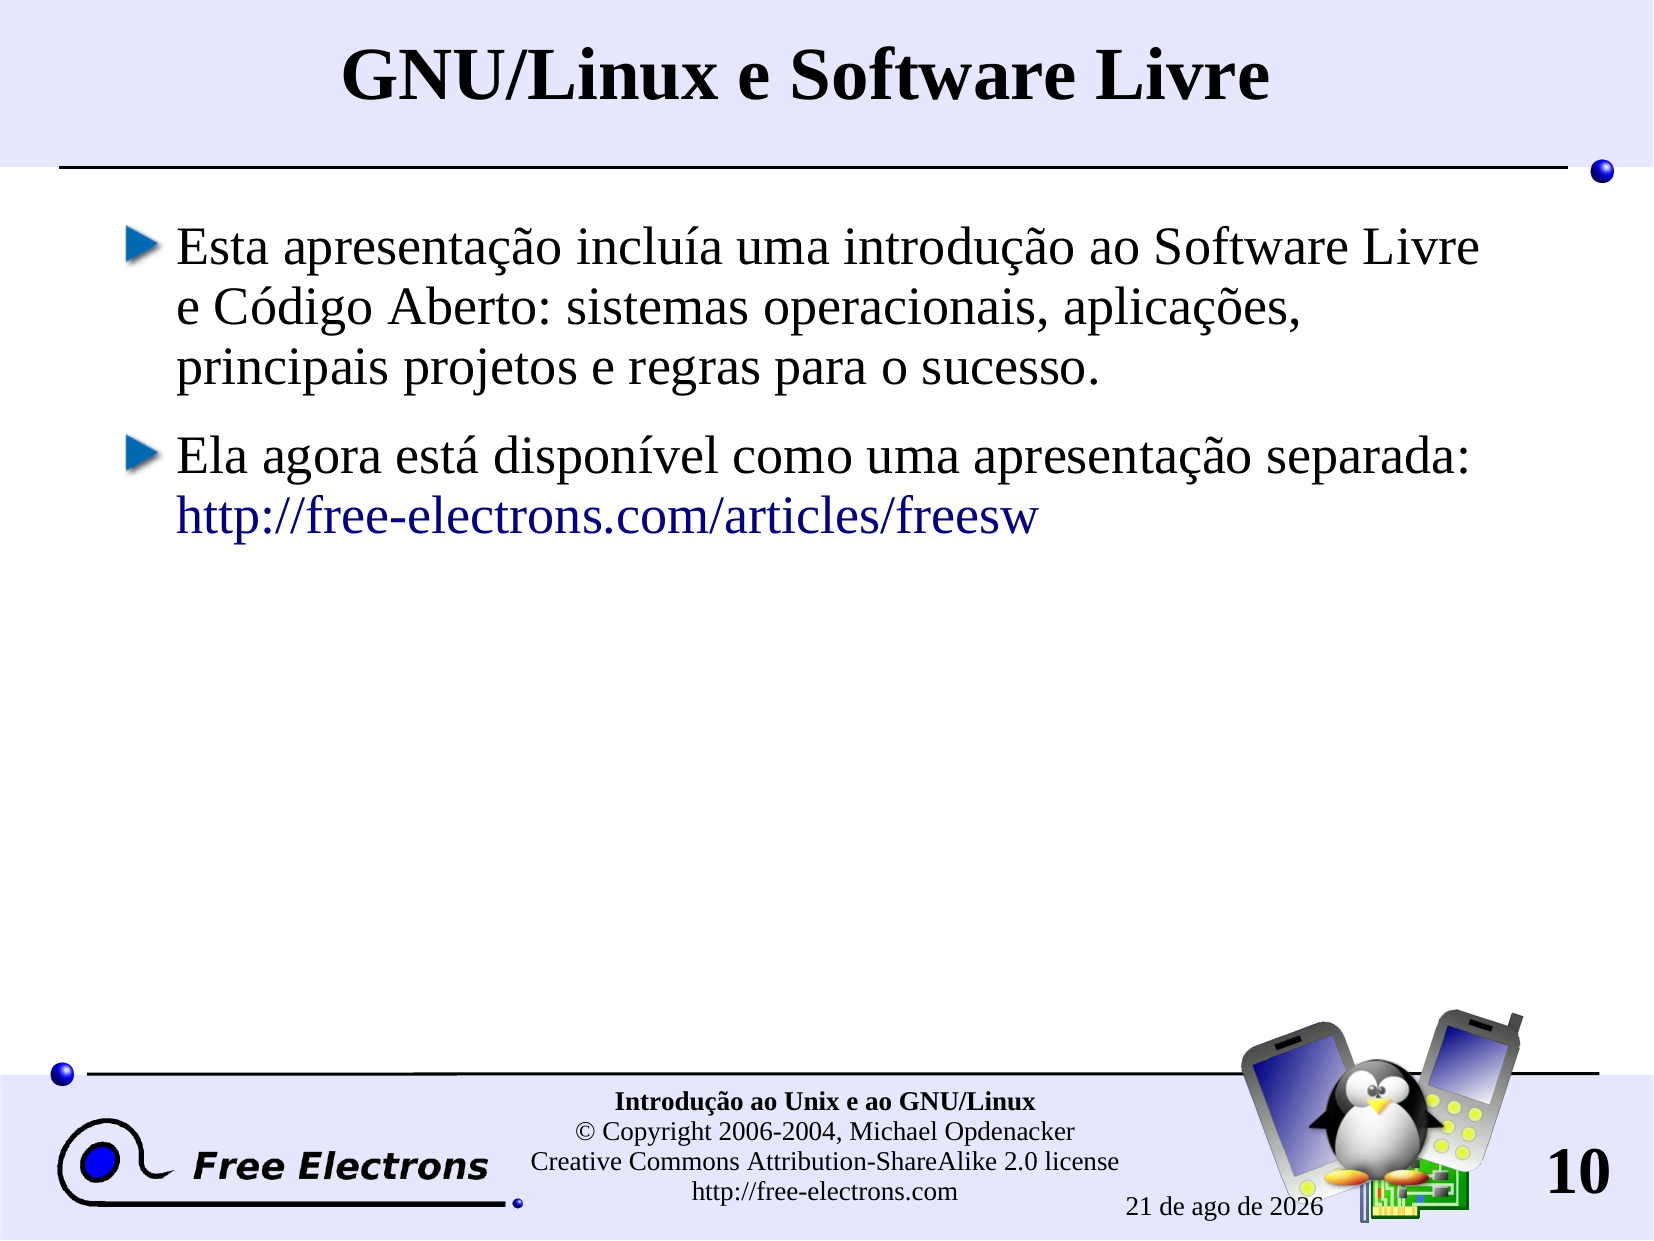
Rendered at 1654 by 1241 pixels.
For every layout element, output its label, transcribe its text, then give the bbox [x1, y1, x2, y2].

picture [50, 1107, 527, 1216]
title GNU/Linux e Software Livre [60, 25, 1551, 124]
picture [1286, 1198, 1293, 1214]
picture [1231, 1007, 1538, 1241]
list Esta apresentação incluía uma introdução ao Software Livre e Código Aberto: sistemas operacionais, aplicações, principais projetos e regras para o sucesso. Ela agora está disponível como uma apresentação separada: http://free-electrons.com/articles/freesw [105, 216, 1518, 1066]
